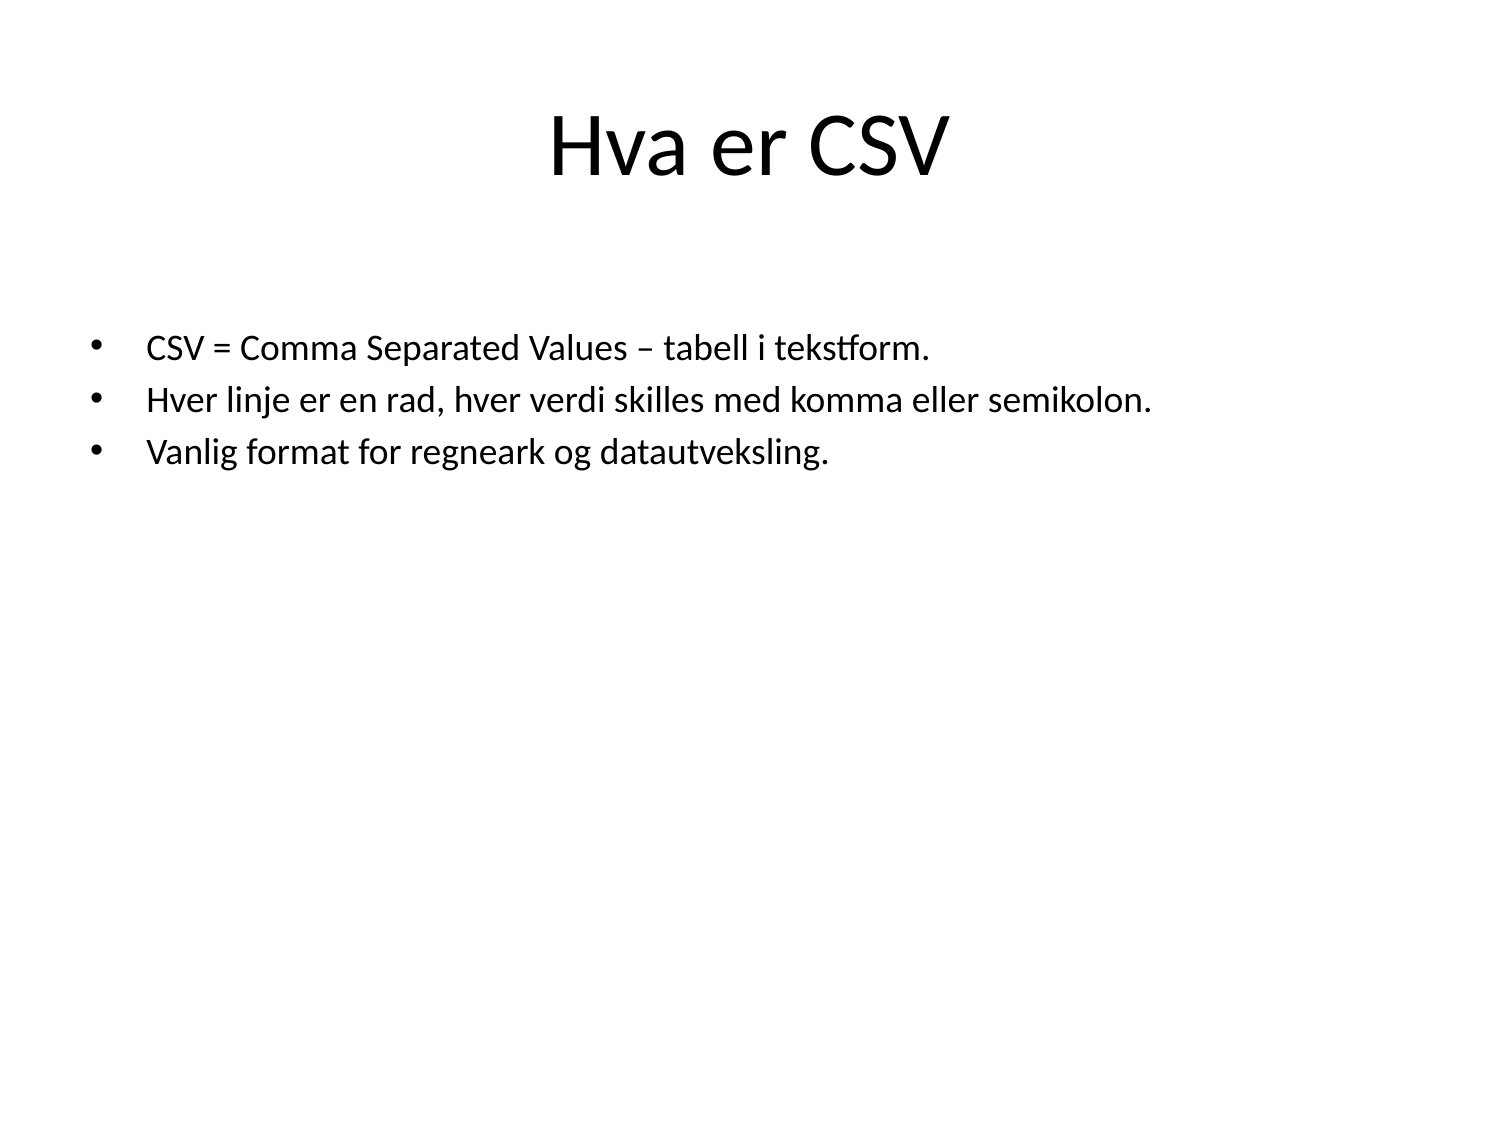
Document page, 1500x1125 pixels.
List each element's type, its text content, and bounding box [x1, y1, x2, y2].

title Hva er CSV [75, 45, 1425, 233]
list CSV = Comma Separated Values – tabell i tekstform. Hver linje er en rad, hver verdi skilles med komma eller semikolon. Vanlig format for regneark og datautveksling. [75, 262, 1425, 1005]
